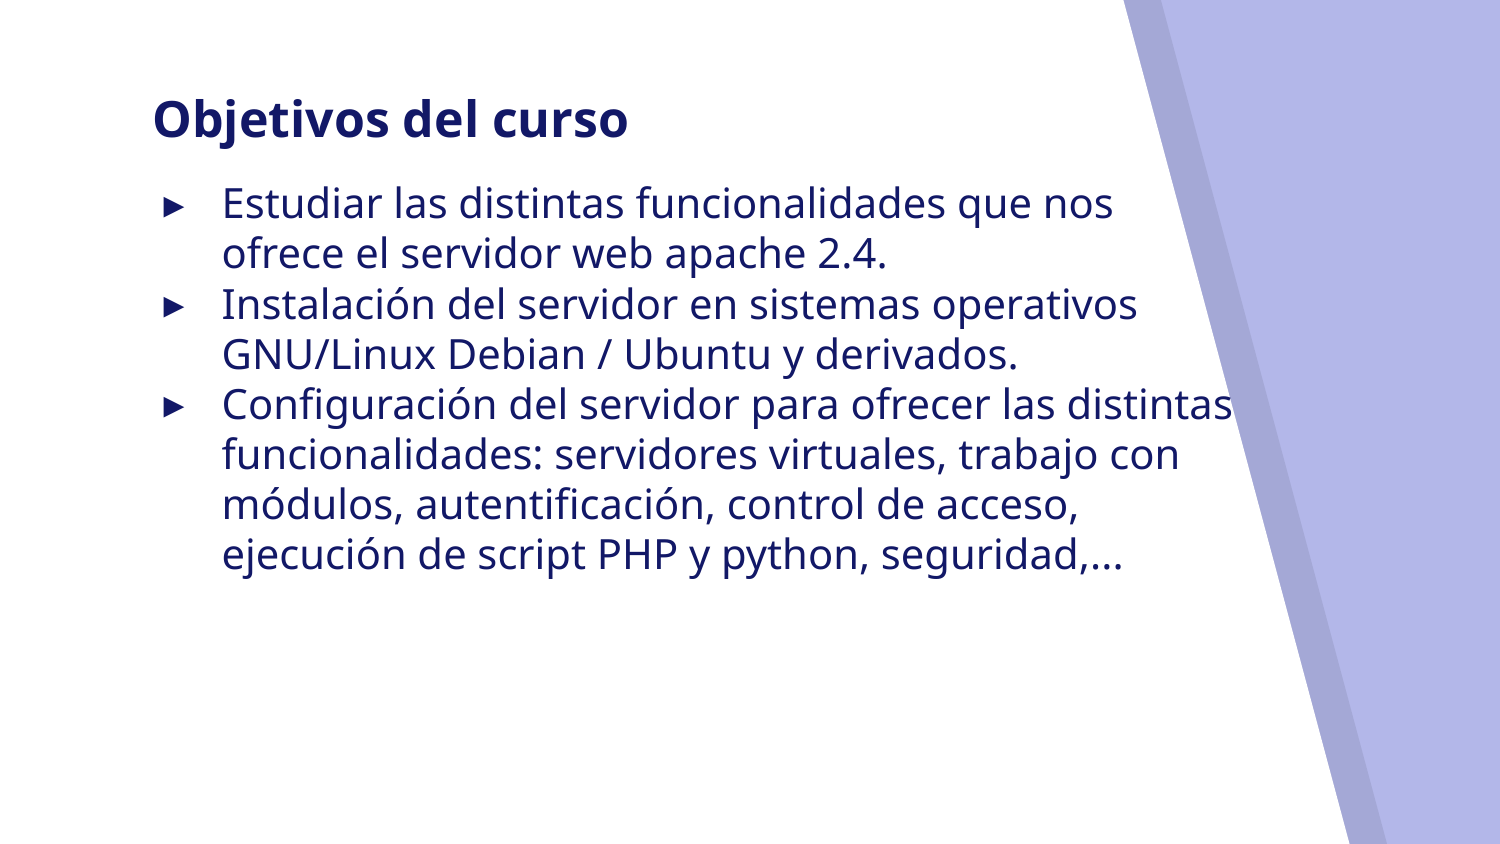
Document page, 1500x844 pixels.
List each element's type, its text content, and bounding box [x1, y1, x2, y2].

title Objetivos del curso [137, 82, 1011, 162]
list Estudiar las distintas funcionalidades que nos ofrece el servidor web apache 2.4. Instalación del servidor en sistemas operativos GNU/Linux Debian / Ubuntu y derivados. Configuración del servidor para ofrecer las distintas funcionalidades: servidores virtuales, trabajo con módulos, autentificación, control de acceso, ejecución de script PHP y python, seguridad,... [131, 162, 1252, 533]
